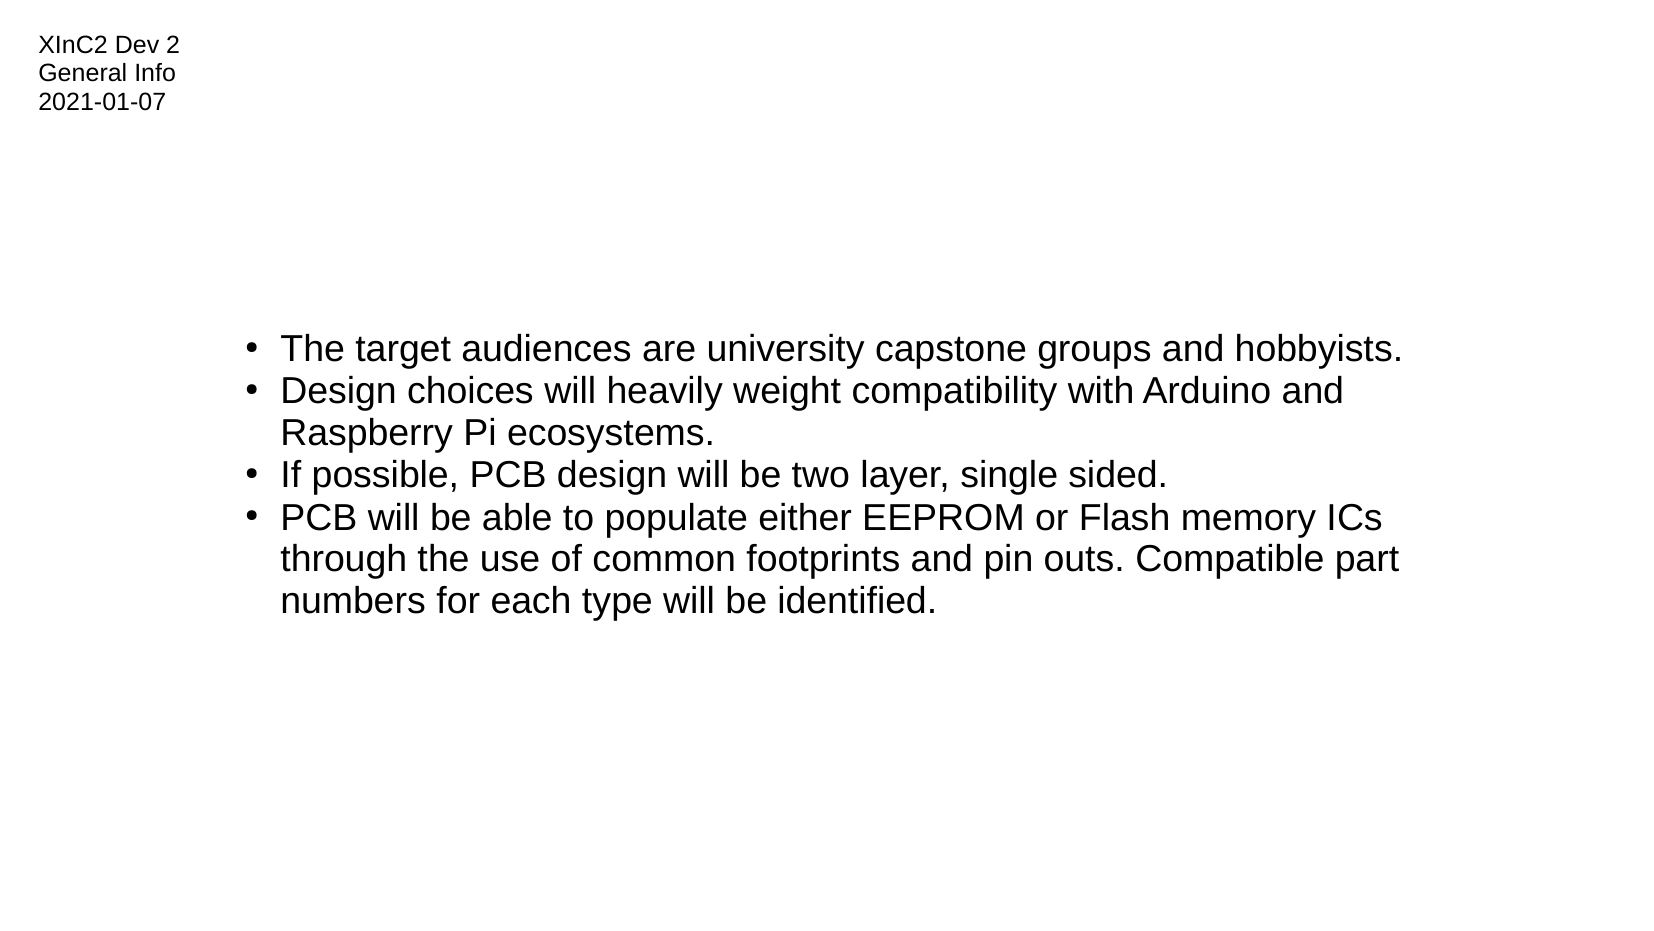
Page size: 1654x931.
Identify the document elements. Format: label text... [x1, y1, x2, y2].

text_box XInC2 Dev 2 General Info 2021-01-07 [23, 23, 272, 123]
text_box The target audiences are university capstone groups and hobbyists. Design choices will heavily weight compatibility with Arduino and Raspberry Pi ecosystems. If possible, PCB design will be two layer, single sided. PCB will be able to populate either EEPROM or Flash memory ICs through the use of common footprints and pin outs. Compatible part numbers for each type will be identified. [230, 320, 1424, 632]
